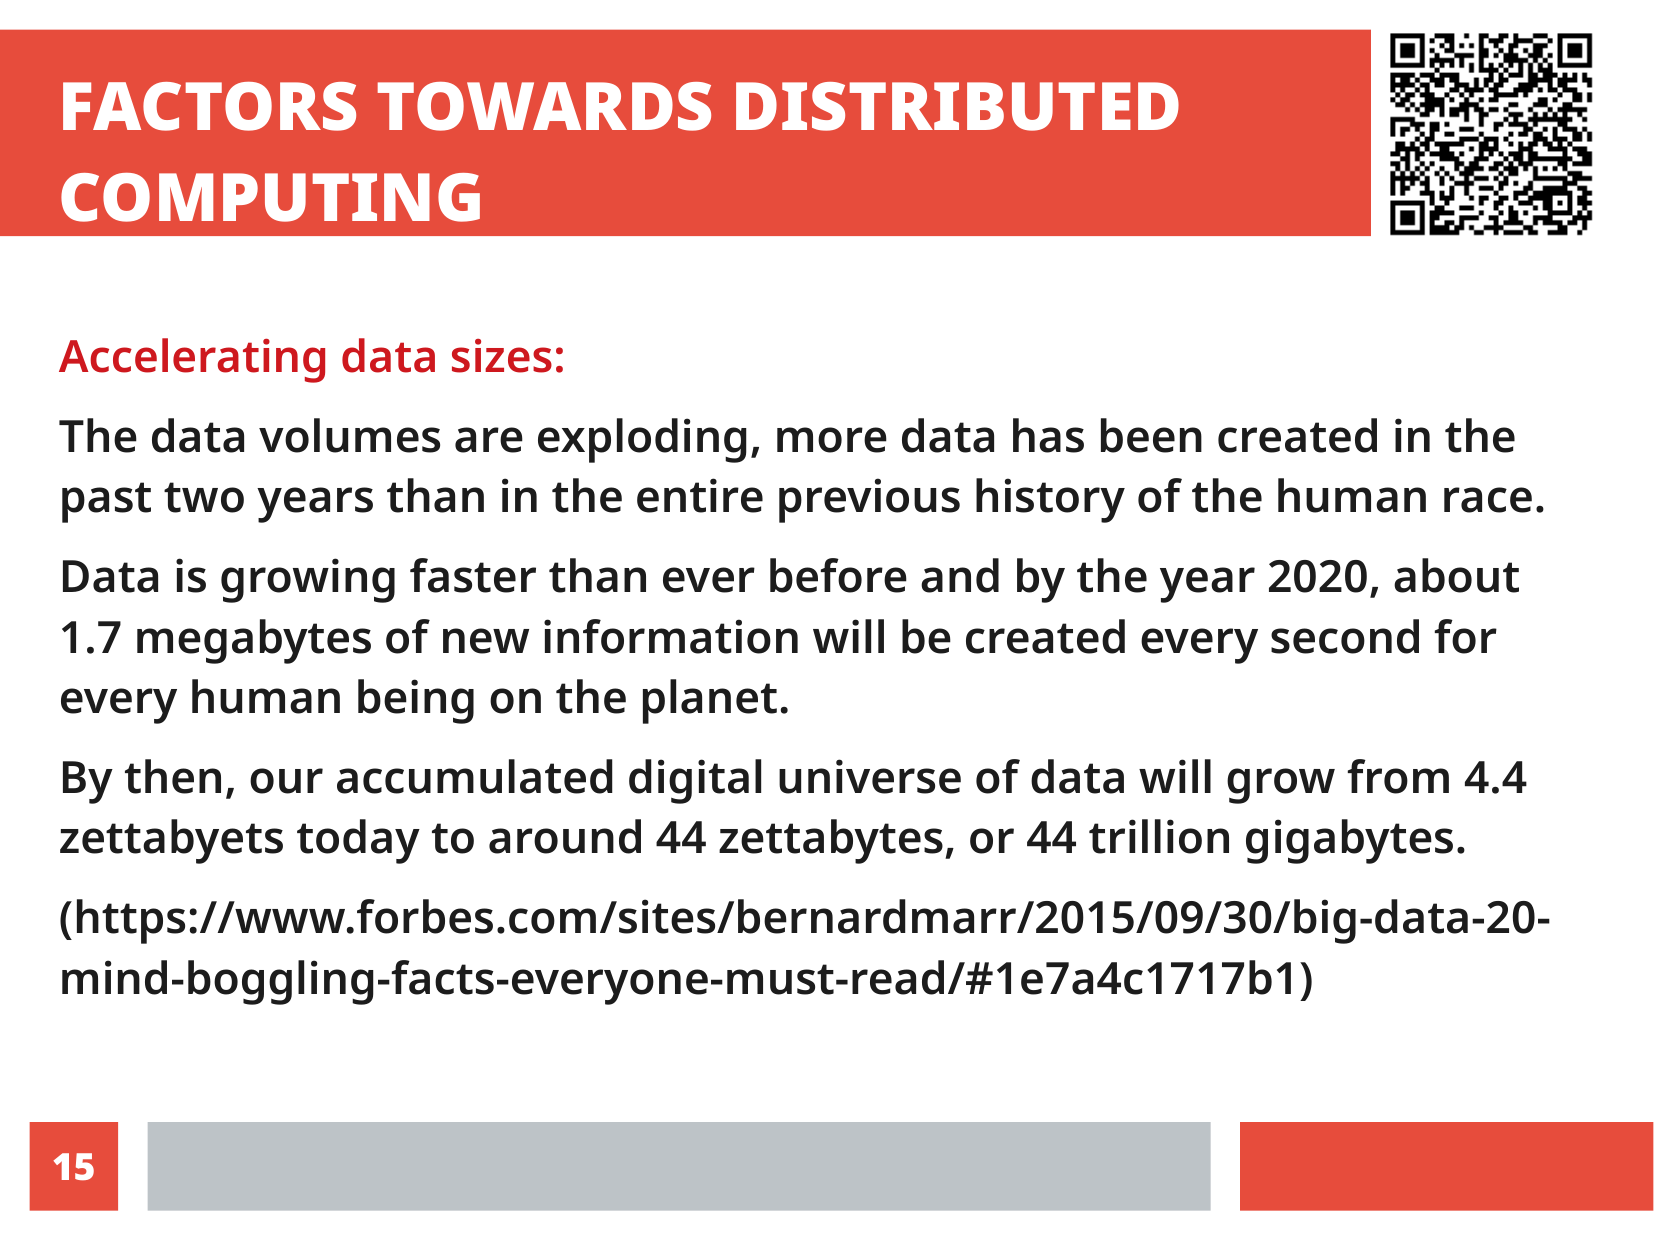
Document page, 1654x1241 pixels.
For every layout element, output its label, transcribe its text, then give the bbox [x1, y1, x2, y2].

list Accelerating data sizes: The data volumes are exploding, more data has been created in the past two years than in the entire previous history of the human race. Data is growing faster than ever before and by the year 2020, about 1.7 megabytes of new information will be created every second for every human being on the planet. By then, our accumulated digital universe of data will grow from 4.4 zettabyets today to around 44 zettabytes, or 44 trillion gigabytes. (https://www.forbes.com/sites/bernardmarr/2015/09/30/big-data-20-mind-boggling-facts-everyone-must-read/#1e7a4c1717b1) [59, 324, 1565, 1093]
picture [1371, 14, 1612, 256]
title FACTORS TOWARDS DISTRIBUTED COMPUTING [59, 59, 1371, 207]
